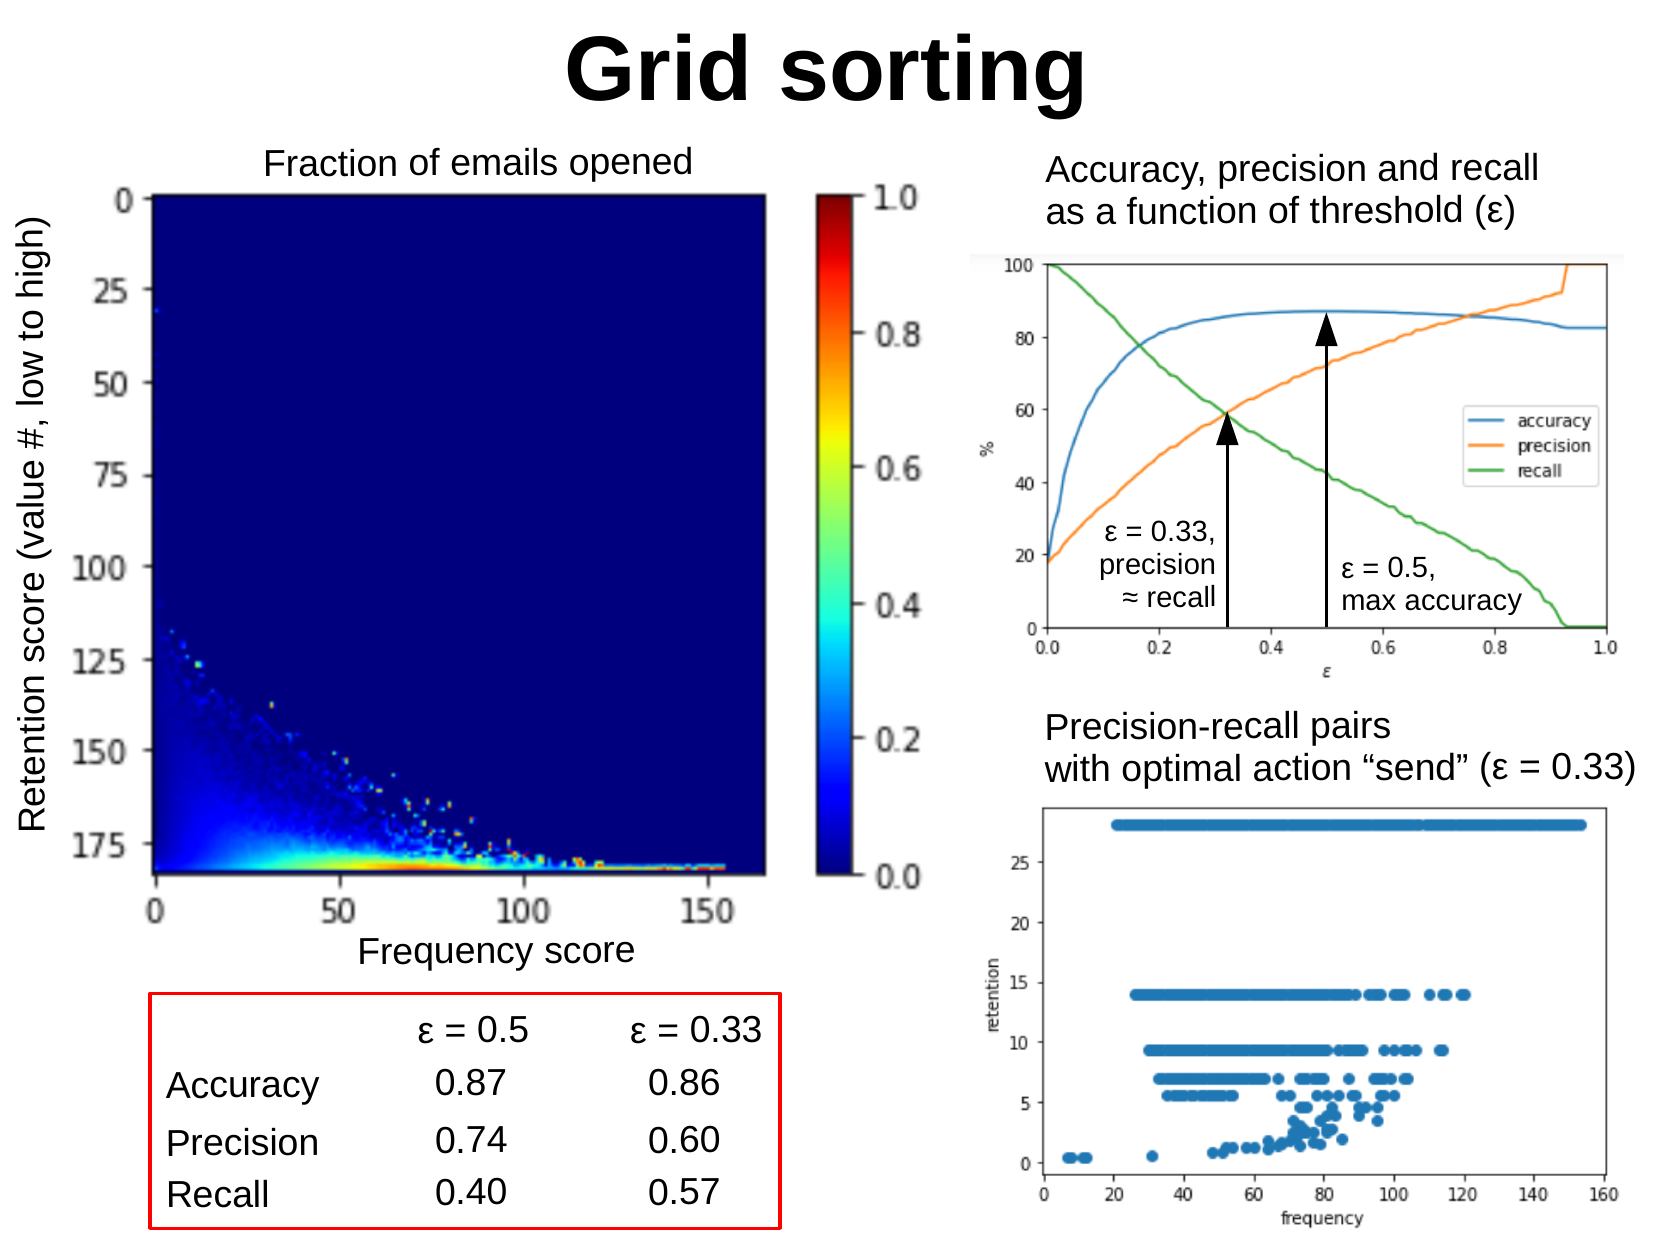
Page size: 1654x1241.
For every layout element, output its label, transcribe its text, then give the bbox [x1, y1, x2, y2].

text_box 0.57 [633, 1163, 736, 1221]
text_box Retention score (value #, low to high) [0, 201, 61, 849]
picture [980, 797, 1624, 1234]
text_box Precision [150, 1113, 335, 1171]
text_box Accuracy [150, 1055, 335, 1114]
picture [970, 254, 1624, 684]
text_box Recall [150, 1165, 285, 1224]
text_box [150, 993, 781, 1229]
text_box ε = 0.5, max accuracy [1326, 543, 1538, 625]
text_box 0.60 [633, 1111, 736, 1163]
title Grid sorting [0, 3, 1654, 136]
text_box 0.74 [419, 1111, 523, 1163]
text_box ε = 0.5 [402, 1001, 545, 1059]
text_box 0.86 [633, 1053, 736, 1111]
text_box Frequency score [342, 921, 651, 980]
text_box Fraction of emails opened [248, 132, 709, 193]
text_box Accuracy, precision and recall as a function of threshold (ε) [1030, 138, 1555, 241]
text_box ε = 0.33, precision ≈ recall [1084, 507, 1232, 622]
text_box ε = 0.33 [615, 1000, 789, 1059]
picture [60, 172, 931, 938]
text_box 0.40 [420, 1163, 523, 1221]
text_box 0.87 [419, 1053, 523, 1111]
text_box Precision-recall pairs with optimal action “send” (ε = 0.33) [1029, 695, 1652, 798]
